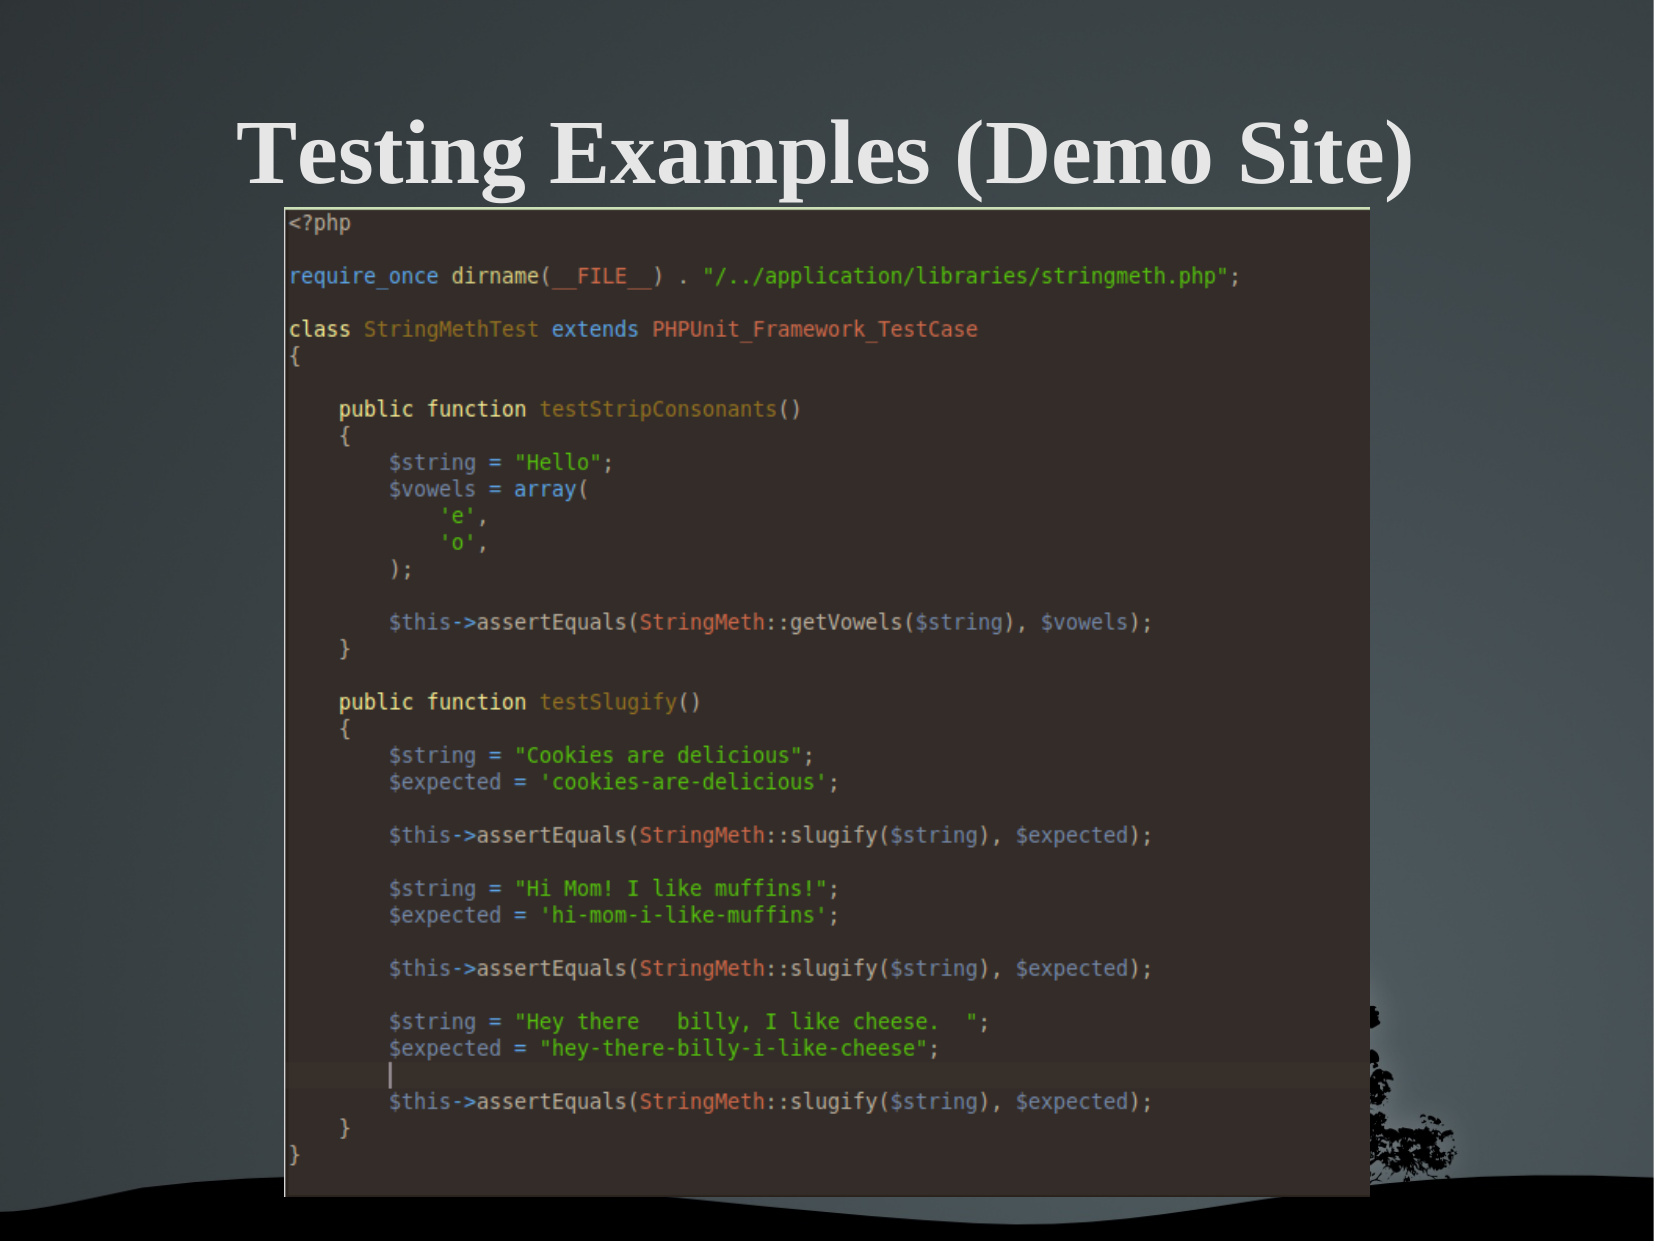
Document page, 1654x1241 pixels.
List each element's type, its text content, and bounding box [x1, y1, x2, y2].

title Testing Examples (Demo Site) [82, 49, 1571, 257]
picture [0, 0, 1654, 1241]
